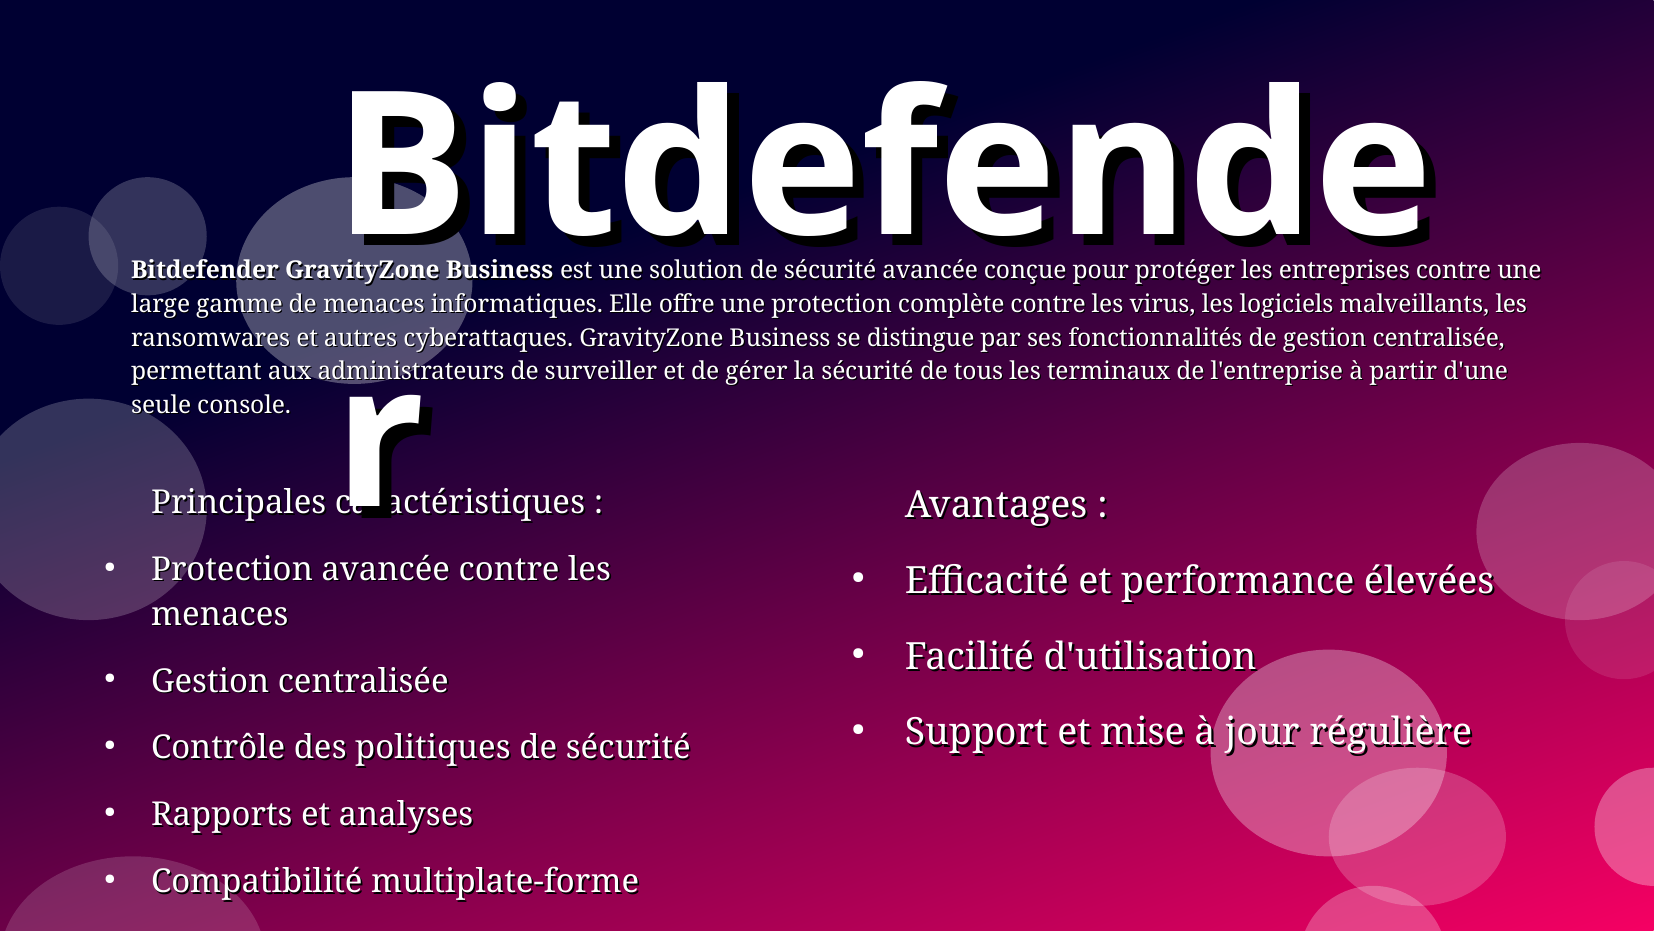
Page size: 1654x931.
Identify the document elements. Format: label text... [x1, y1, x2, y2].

list Principales caractéristiques : Protection avancée contre les menaces Gestion centralisée Contrôle des politiques de sécurité Rapports et analyses Compatibilité multiplate-forme [88, 478, 706, 912]
list Bitdefender GravityZone Business est une solution de sécurité avancée conçue pour protéger les entreprises contre une large gamme de menaces informatiques. Elle offre une protection complète contre les virus, les logiciels malveillants, les ransomwares et autres cyberattaques. GravityZone Business se distingue par ses fonctionnalités de gestion centralisée, permettant aux administrateurs de surveiller et de gérer la sécurité de tous les terminaux de l'entreprise à partir d'une seule console. [78, 252, 1555, 422]
text_box Bitdefender [320, 13, 1472, 255]
list Avantages : Efficacité et performance élevées Facilité d'utilisation Support et mise à jour régulière [833, 477, 1602, 835]
